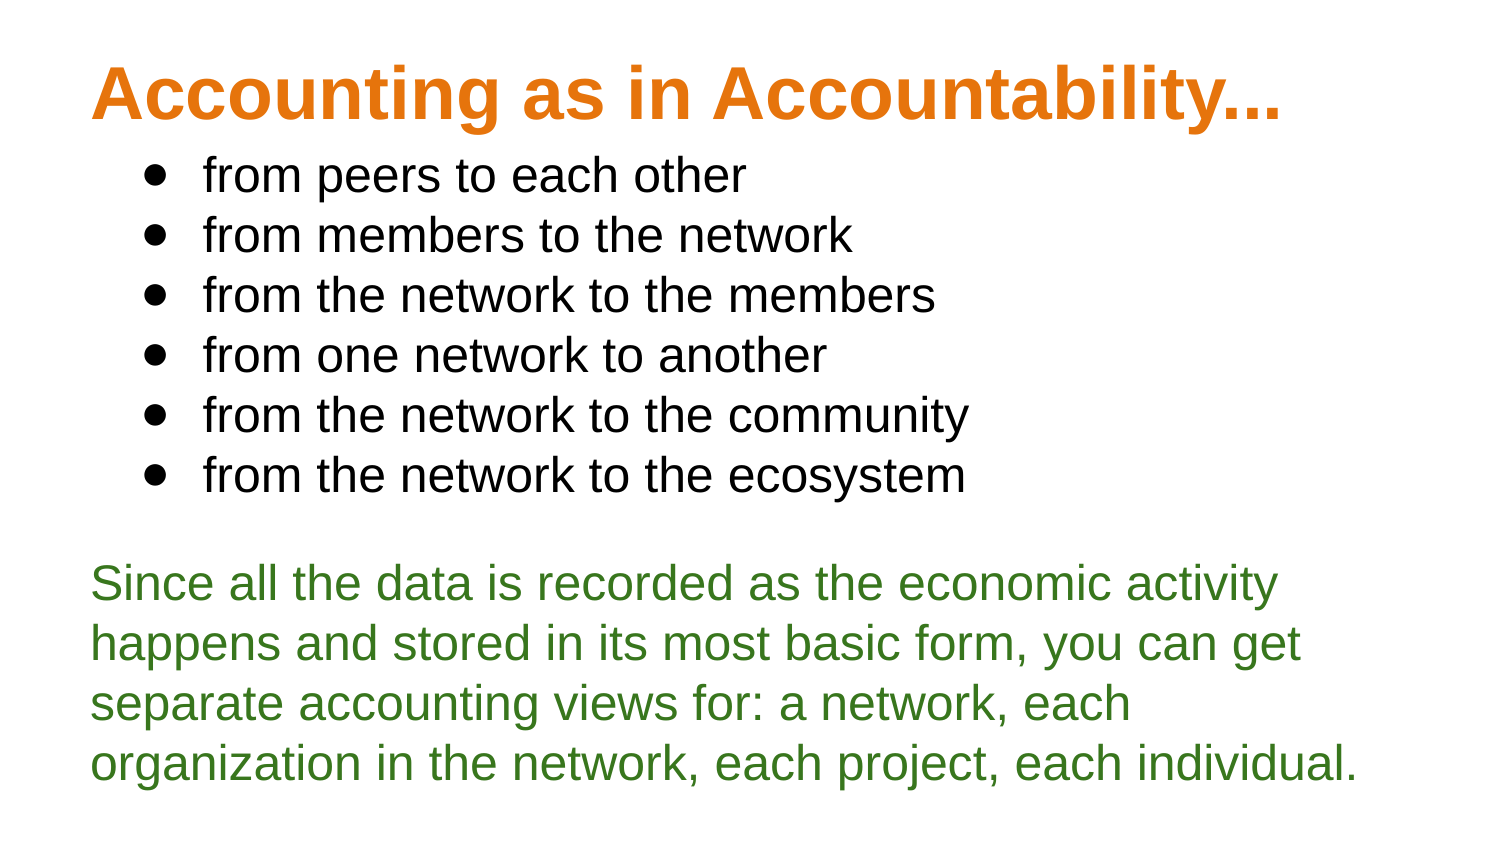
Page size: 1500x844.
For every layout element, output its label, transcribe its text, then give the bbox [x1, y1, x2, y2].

title Accounting as in Accountability... [75, 8, 1425, 150]
list from peers to each other from members to the network from the network to the members from one network to another from the network to the community from the network to the ecosystem [112, 127, 1463, 657]
list Since all the data is recorded as the economic activity happens and stored in its most basic form, you can get separate accounting views for: a network, each organization in the network, each project, each individual. [75, 534, 1425, 822]
